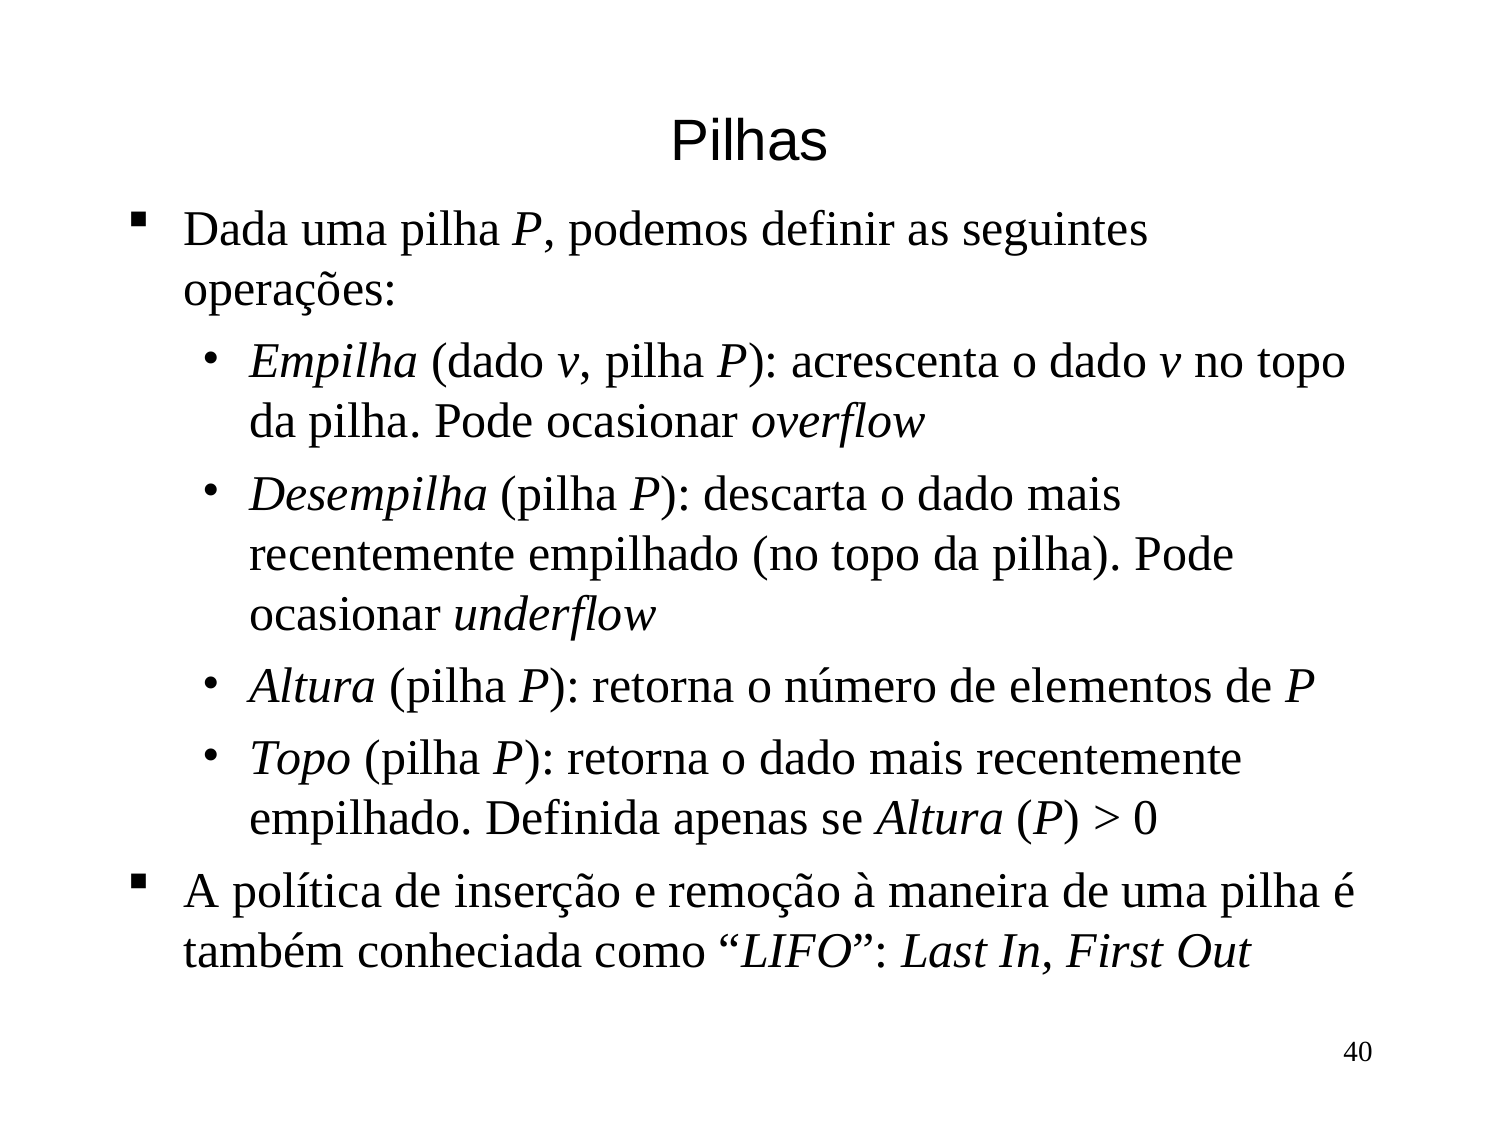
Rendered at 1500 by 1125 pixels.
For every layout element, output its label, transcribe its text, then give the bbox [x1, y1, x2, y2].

title Pilhas [112, 99, 1388, 175]
list Dada uma pilha P, podemos definir as seguintes operações: Empilha (dado v, pilha P): acrescenta o dado v no topo da pilha. Pode ocasionar overflow Desempilha (pilha P): descarta o dado mais recentemente empilhado (no topo da pilha). Pode ocasionar underflow Altura (pilha P): retorna o número de elementos de P Topo (pilha P): retorna o dado mais recentemente empilhado. Definida apenas se Altura (P) > 0 A política de inserção e remoção à maneira de uma pilha é também conheciada como “LIFO”: Last In, First Out [112, 187, 1388, 1000]
